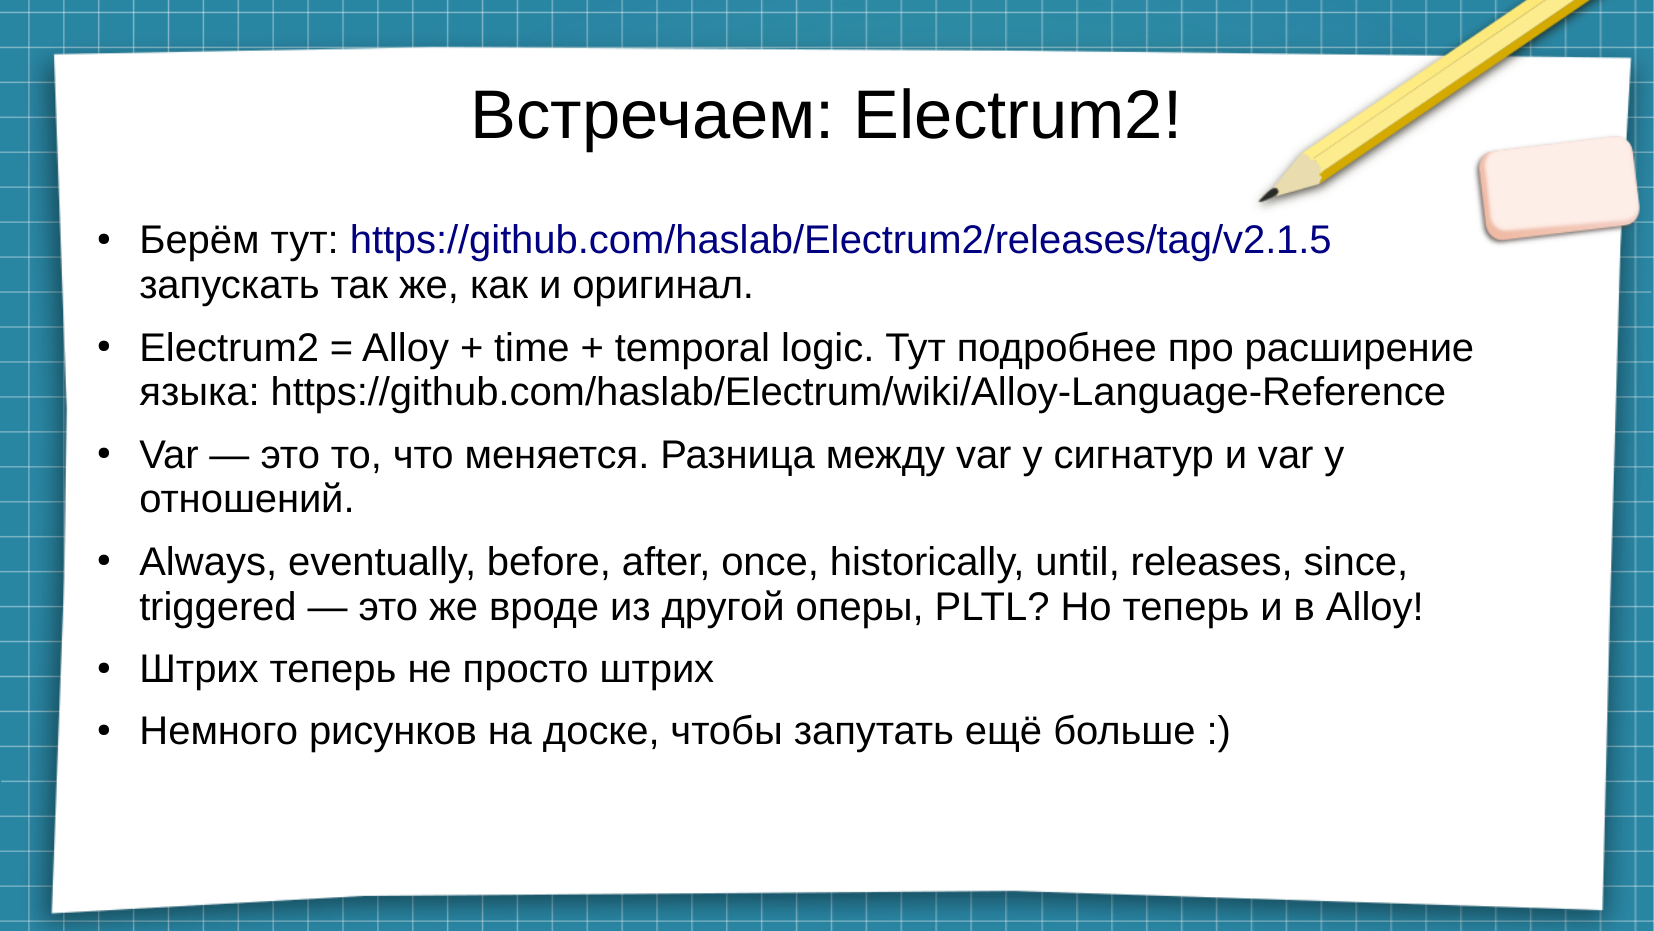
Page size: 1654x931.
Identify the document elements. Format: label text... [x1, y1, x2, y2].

list Берём тут: https://github.com/haslab/Electrum2/releases/tag/v2.1.5 запускать так же, как и оригинал. Electrum2 = Alloy + time + temporal logic. Тут подробнее про расширение языка: https://github.com/haslab/Electrum/wiki/Alloy-Language-Reference Var — это то, что меняется. Разница между var у сигнатур и var у отношений. Always, eventually, before, after, once, historically, until, releases, since, triggered — это же вроде из другой оперы, PLTL? Но теперь и в Alloy! Штрих теперь не просто штрих Немного рисунков на доске, чтобы запутать ещё больше :) [82, 217, 1571, 758]
picture [0, 0, 1654, 931]
title Встречаем: Electrum2! [82, 37, 1571, 193]
